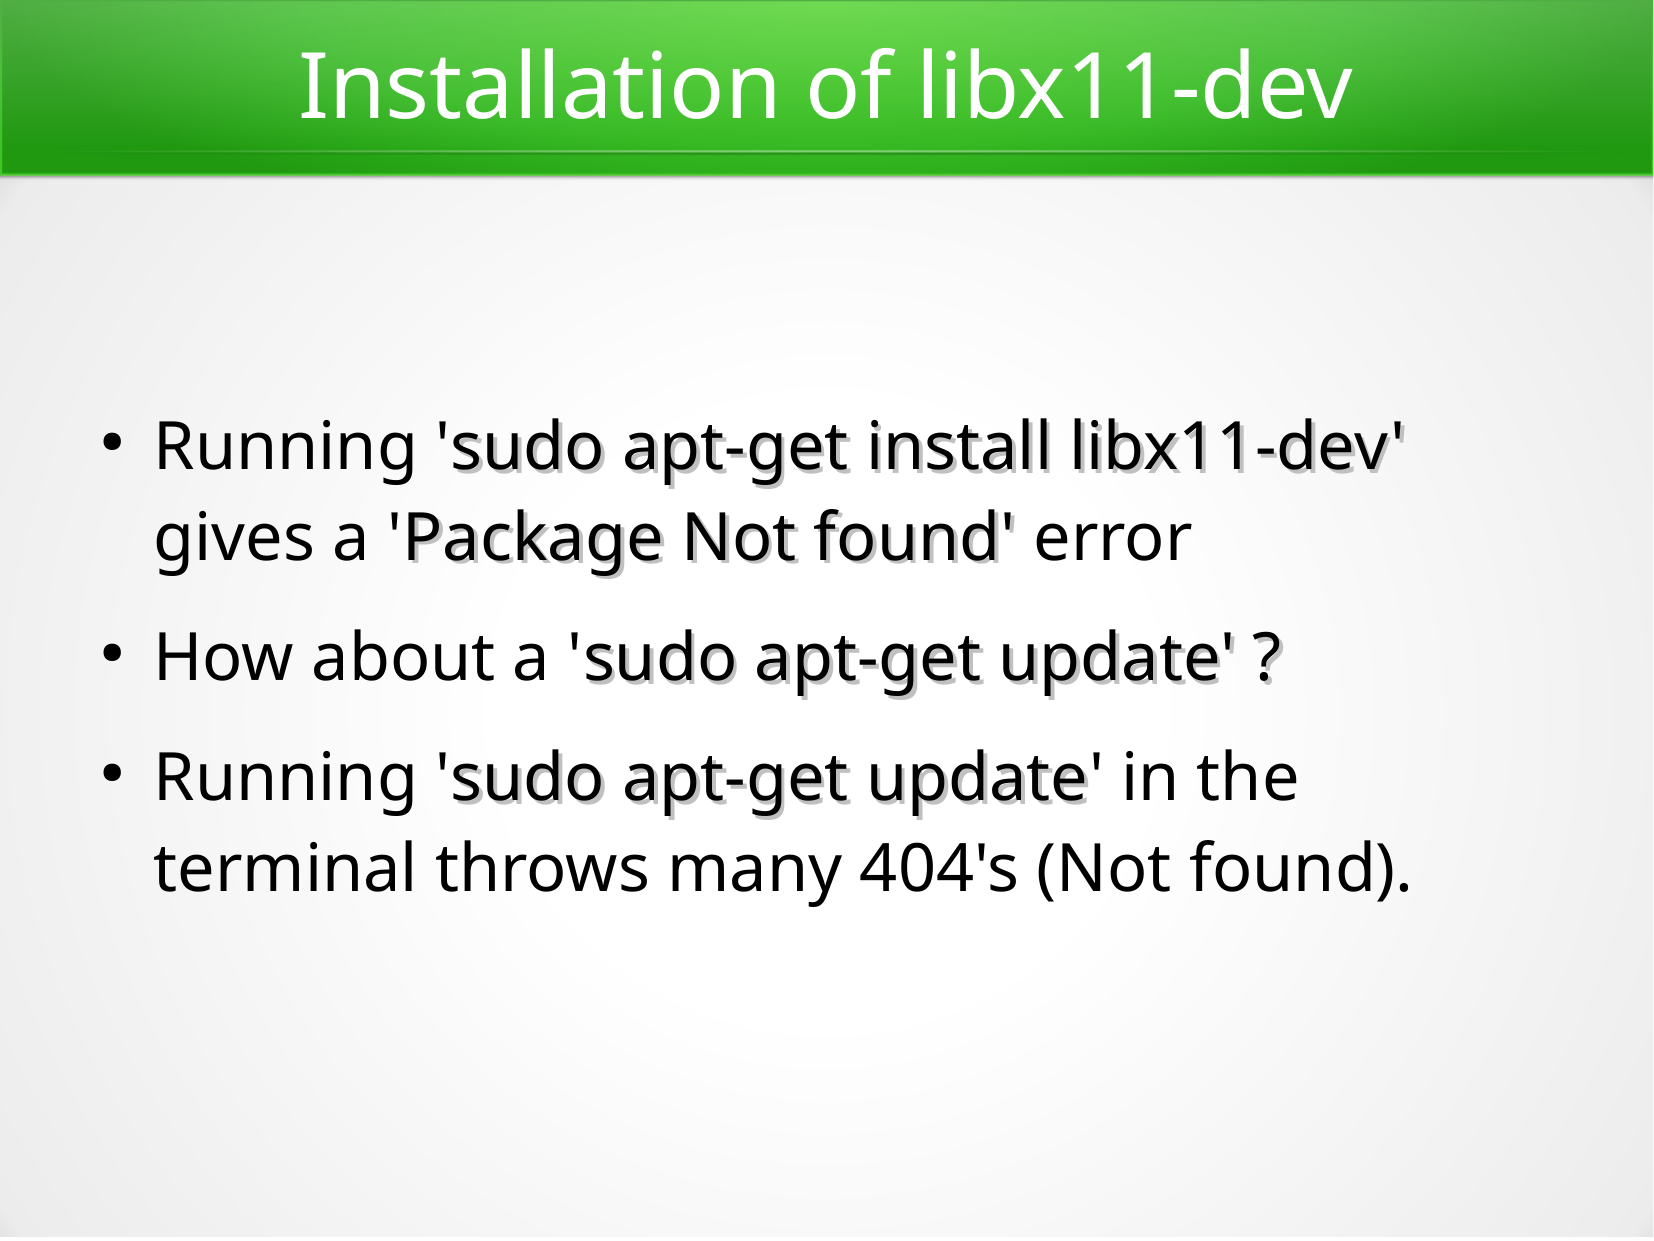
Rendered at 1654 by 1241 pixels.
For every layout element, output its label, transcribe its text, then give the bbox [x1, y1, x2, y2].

list Running 'sudo apt-get install libx11-dev' gives a 'Package Not found' error How about a 'sudo apt-get update' ? Running 'sudo apt-get update' in the terminal throws many 404's (Not found). [82, 398, 1571, 1217]
title Installation of libx11-dev [82, 11, 1571, 154]
picture [0, 0, 1654, 1237]
